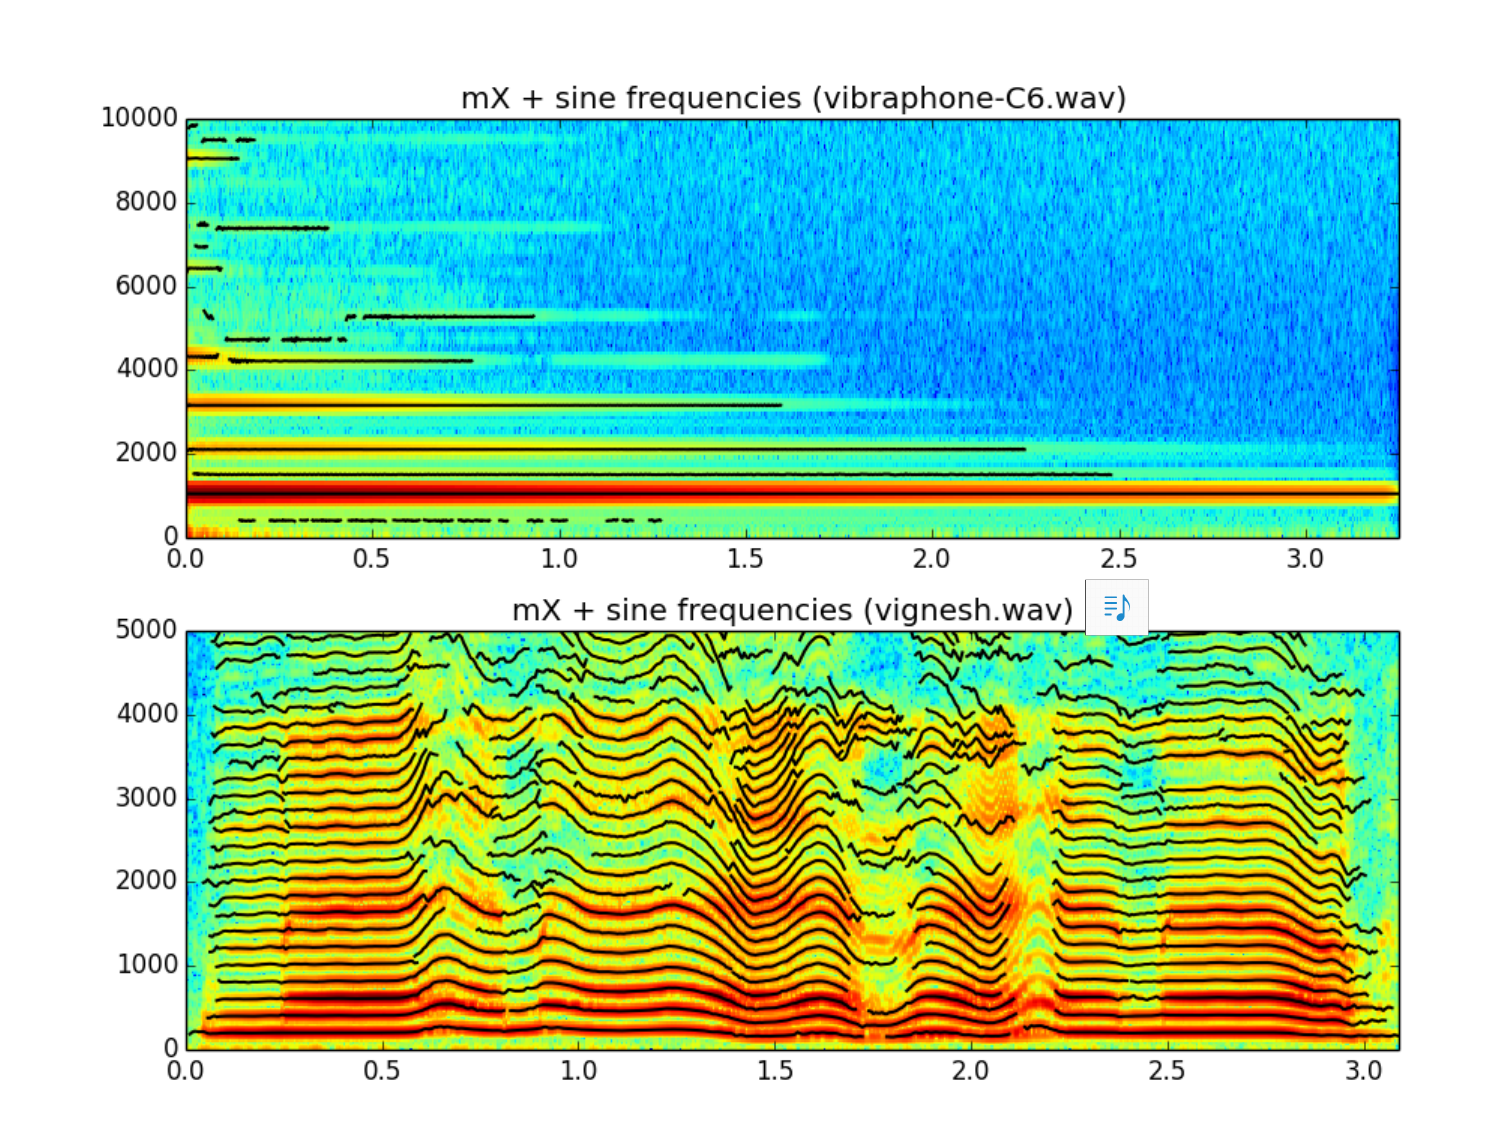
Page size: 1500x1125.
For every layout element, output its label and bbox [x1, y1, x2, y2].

picture [75, 59, 1426, 1110]
text_box [1084, 578, 1150, 636]
